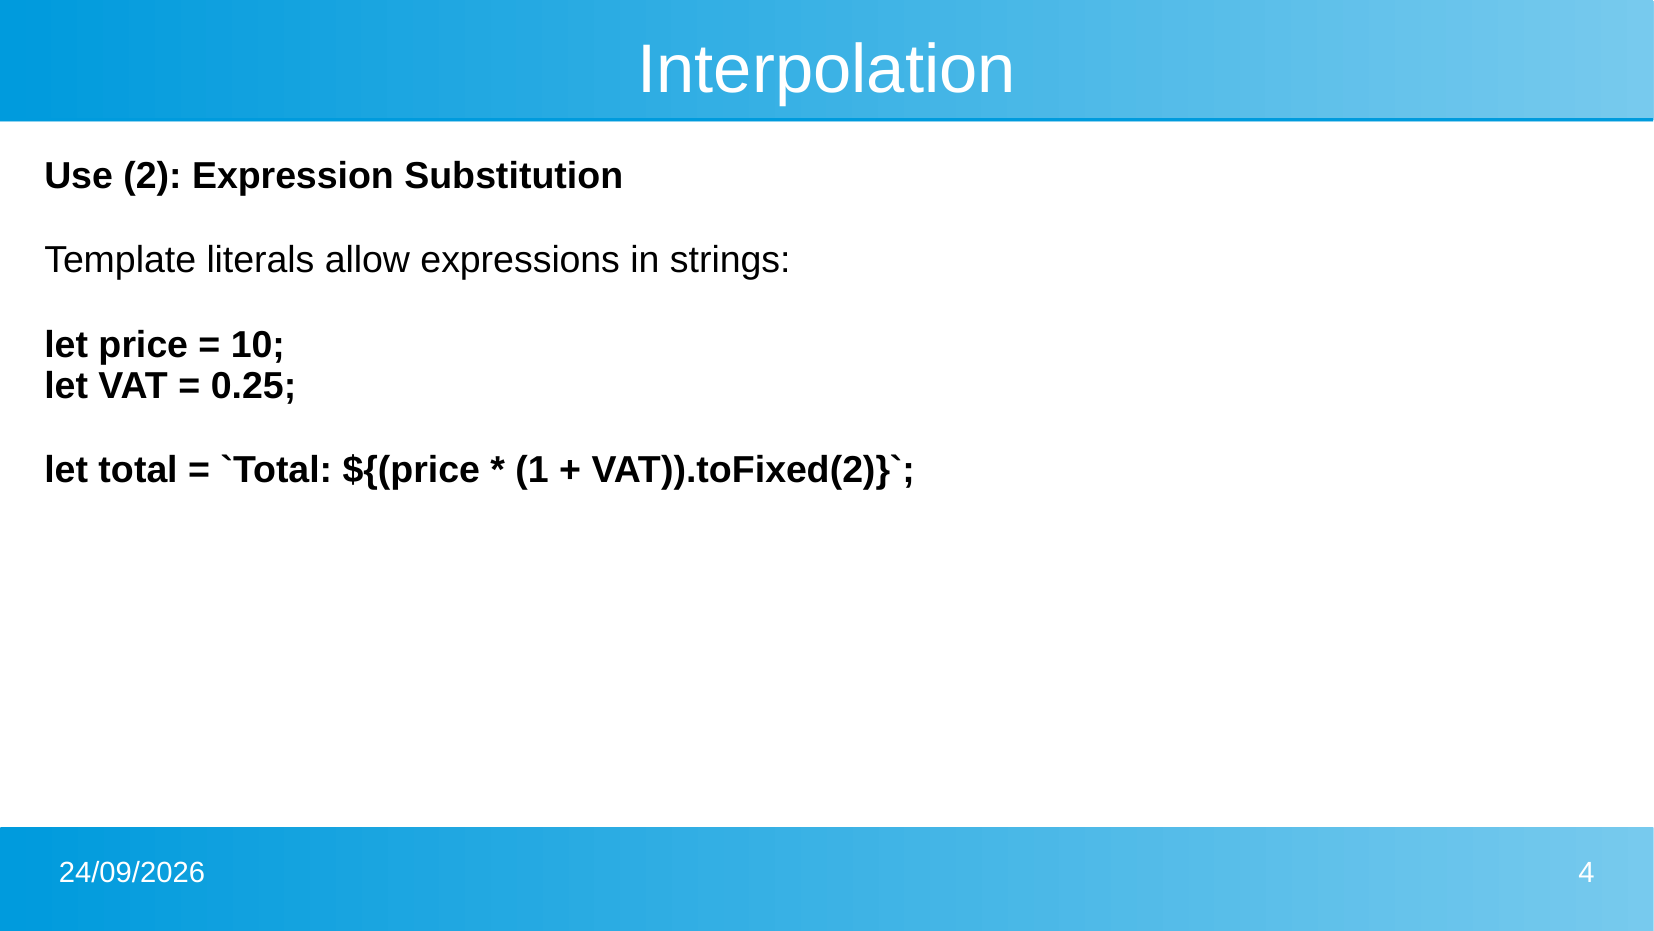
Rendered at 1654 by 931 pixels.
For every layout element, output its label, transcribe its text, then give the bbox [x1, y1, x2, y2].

text_box Use (2): Expression Substitution Template literals allow expressions in strings: let price = 10; let VAT = 0.25; let total = `Total: ${(price * (1 + VAT)).toFixed(2)}`; [29, 147, 1300, 499]
title Interpolation [59, 29, 1595, 108]
